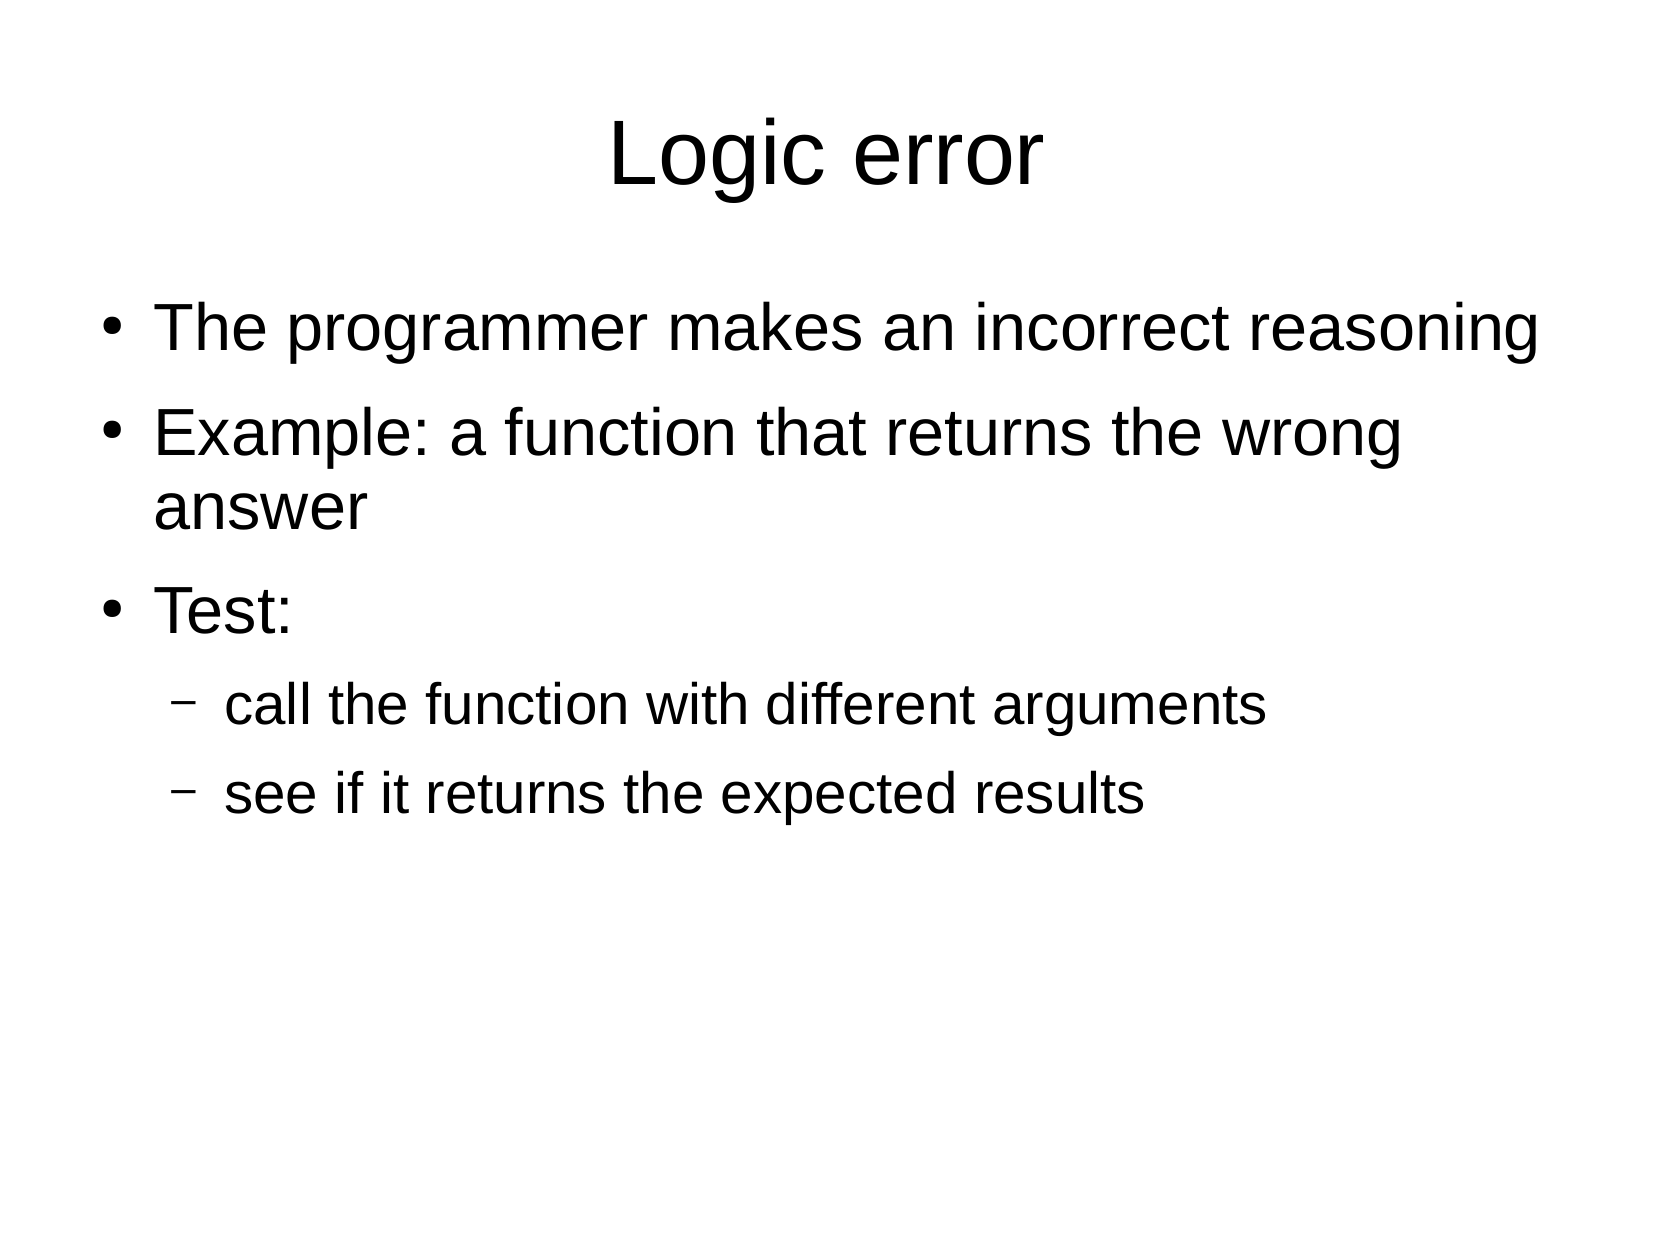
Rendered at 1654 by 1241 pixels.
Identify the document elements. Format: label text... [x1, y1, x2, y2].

list The programmer makes an incorrect reasoning Example: a function that returns the wrong answer Test: call the function with different arguments see if it returns the expected results [82, 290, 1571, 1010]
title Logic error [82, 49, 1571, 257]
